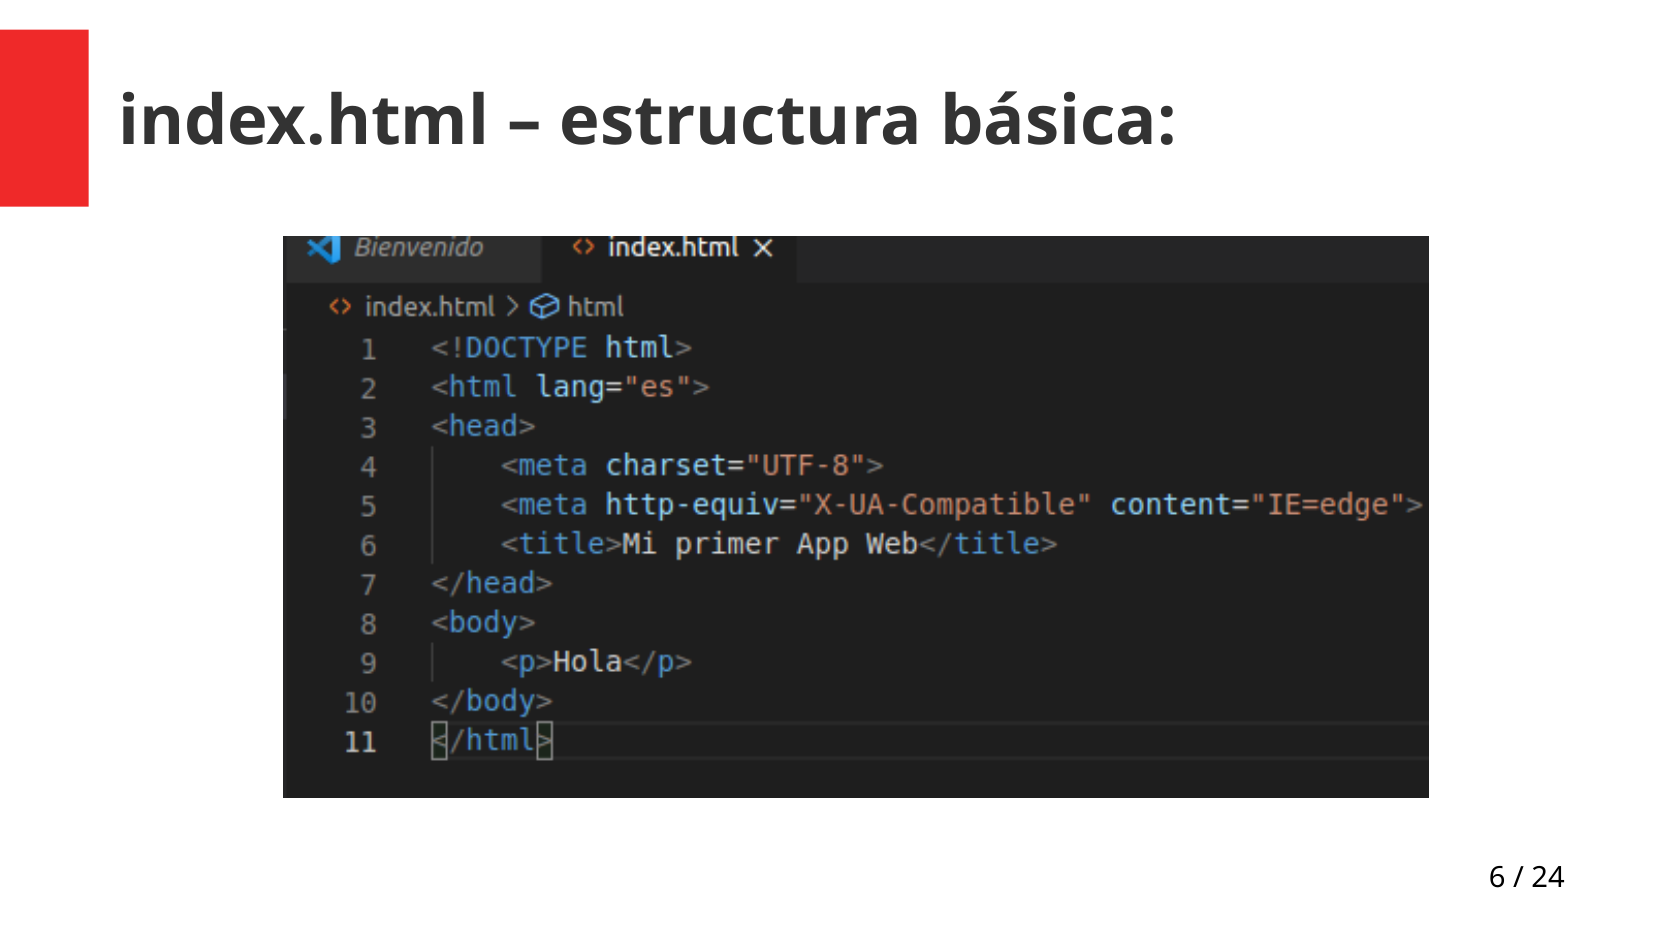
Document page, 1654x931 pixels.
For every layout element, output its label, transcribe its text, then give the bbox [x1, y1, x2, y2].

title index.html – estructura básica: [118, 29, 1595, 207]
picture [283, 236, 1429, 798]
